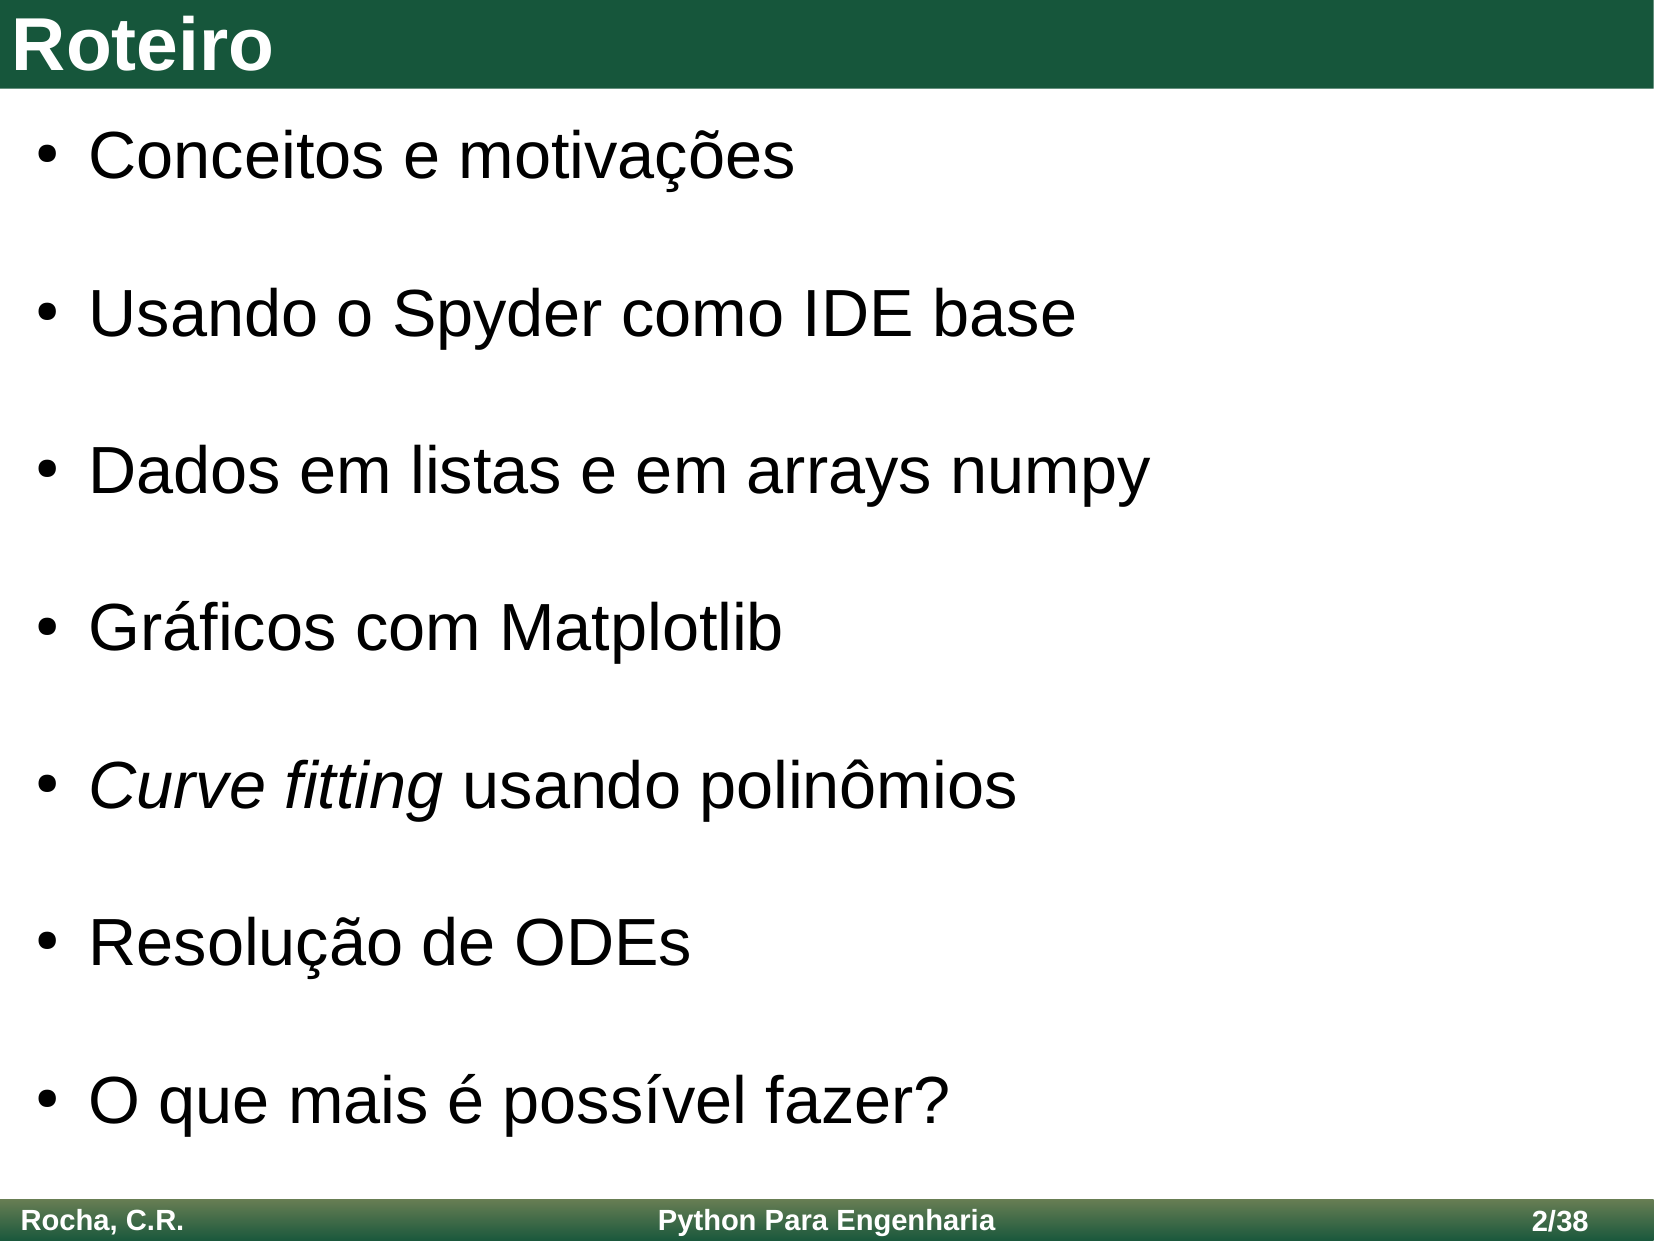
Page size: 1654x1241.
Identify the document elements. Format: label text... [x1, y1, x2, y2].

title Roteiro [11, 0, 1625, 89]
list Conceitos e motivações Usando o Spyder como IDE base Dados em listas e em arrays numpy Gráficos com Matplotlib Curve fitting usando polinômios Resolução de ODEs O que mais é possível fazer? [17, 118, 1625, 1205]
